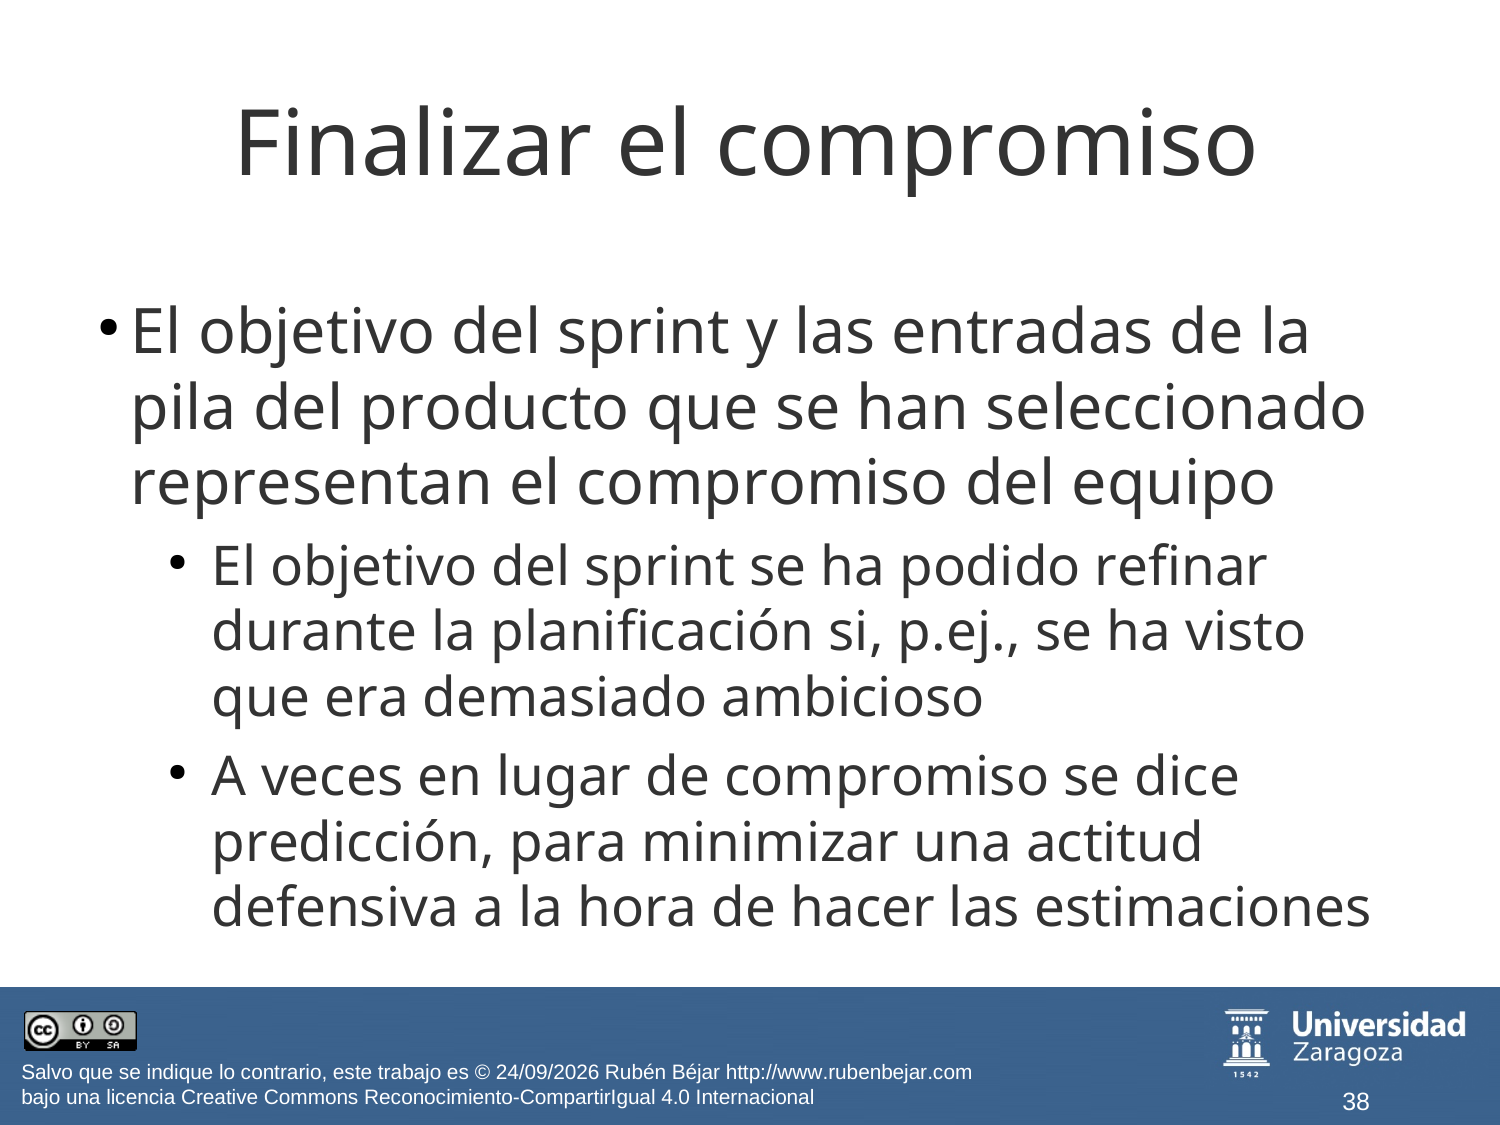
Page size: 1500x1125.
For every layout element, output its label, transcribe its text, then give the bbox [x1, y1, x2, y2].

list El objetivo del sprint y las entradas de la pila del producto que se han seleccionado representan el compromiso del equipo El objetivo del sprint se ha podido refinar durante la planificación si, p.ej., se ha visto que era demasiado ambicioso A veces en lugar de compromiso se dice predicción, para minimizar una actitud defensiva a la hora de hacer las estimaciones [82, 283, 1418, 957]
title Finalizar el compromiso [74, 21, 1420, 257]
picture [0, 987, 1500, 1125]
